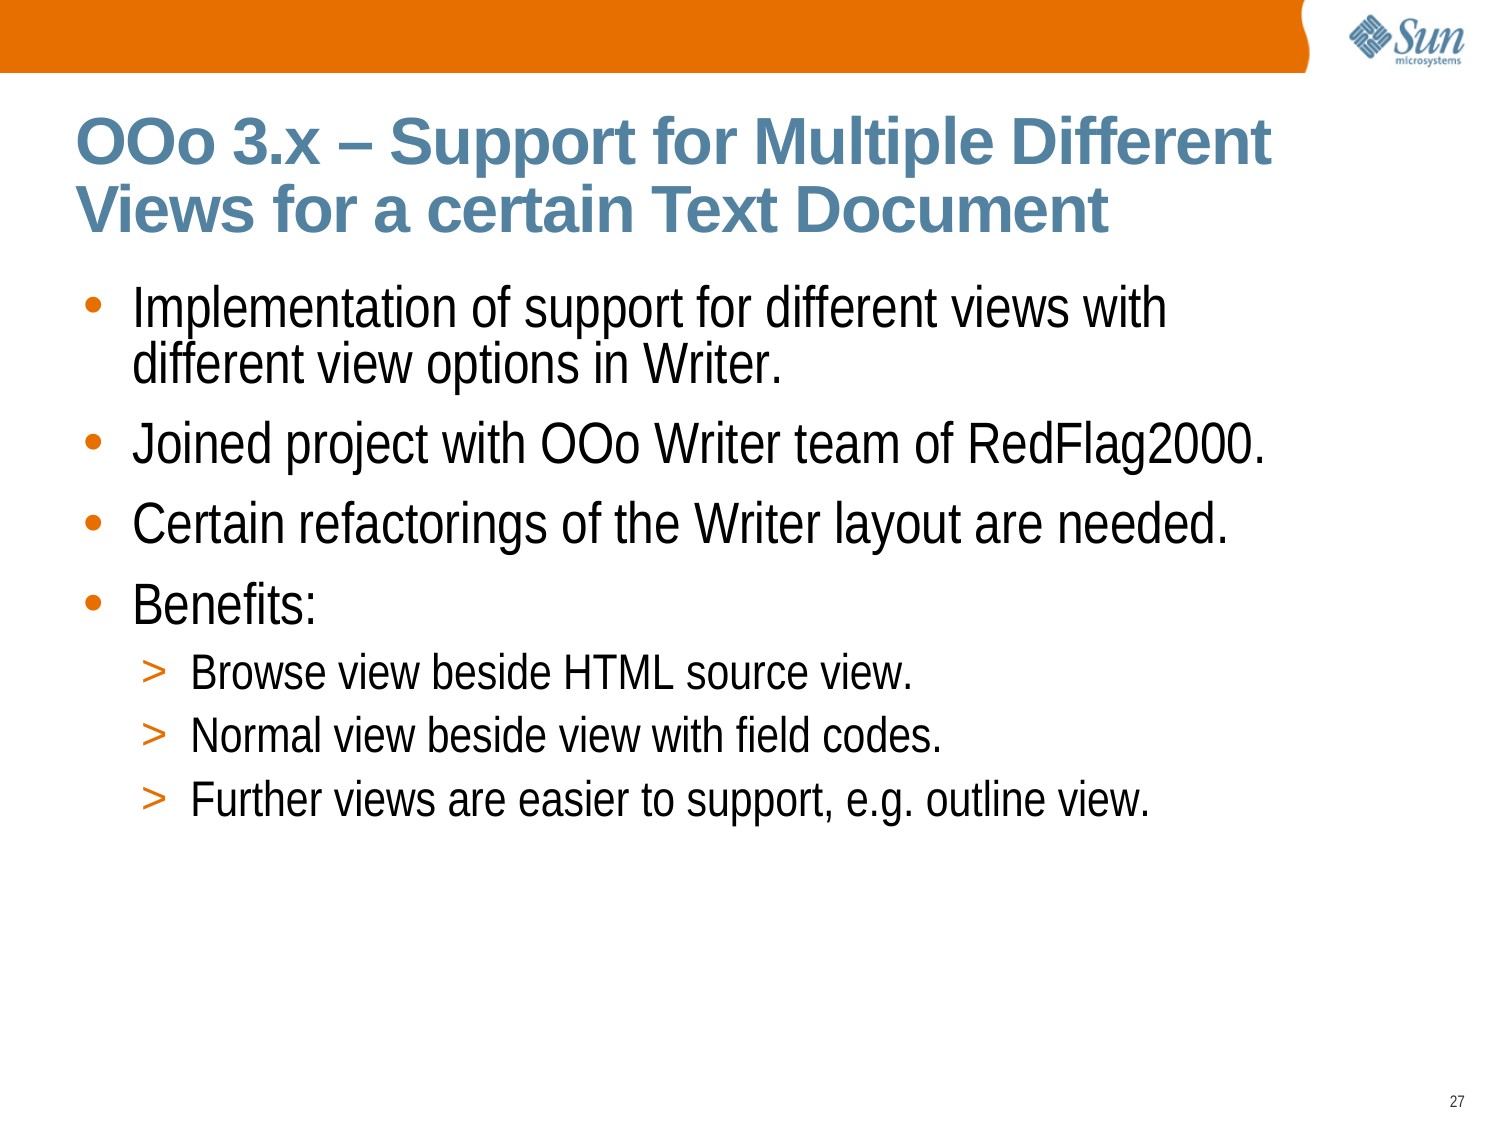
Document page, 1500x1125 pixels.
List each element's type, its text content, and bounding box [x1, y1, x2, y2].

title OOo 3.x – Support for Multiple Different Views for a certain Text Document [75, 111, 1437, 254]
picture [0, 0, 1500, 73]
list Implementation of support for different views with different view options in Writer. Joined project with OOo Writer team of RedFlag2000. Certain refactorings of the Writer layout are needed. Benefits: Browse view beside HTML source view. Normal view beside view with field codes. Further views are easier to support, e.g. outline view. [64, 281, 1401, 1086]
